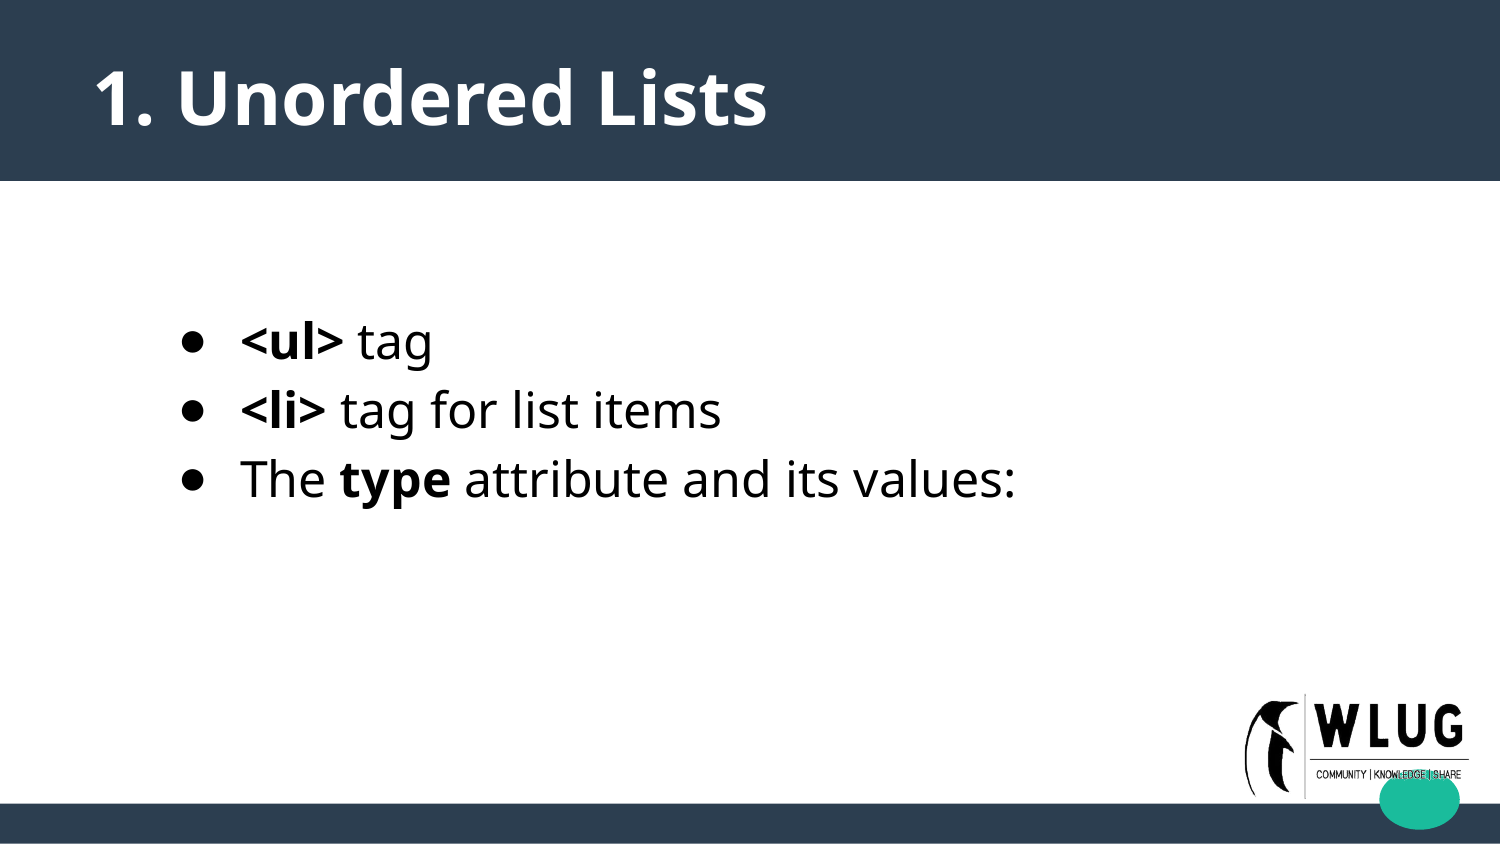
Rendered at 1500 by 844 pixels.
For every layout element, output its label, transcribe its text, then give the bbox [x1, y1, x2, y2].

list 1. Unordered Lists <ul> tag <li> tag for list items The type attribute and its values: [0, 35, 1500, 844]
picture [1229, 686, 1477, 804]
